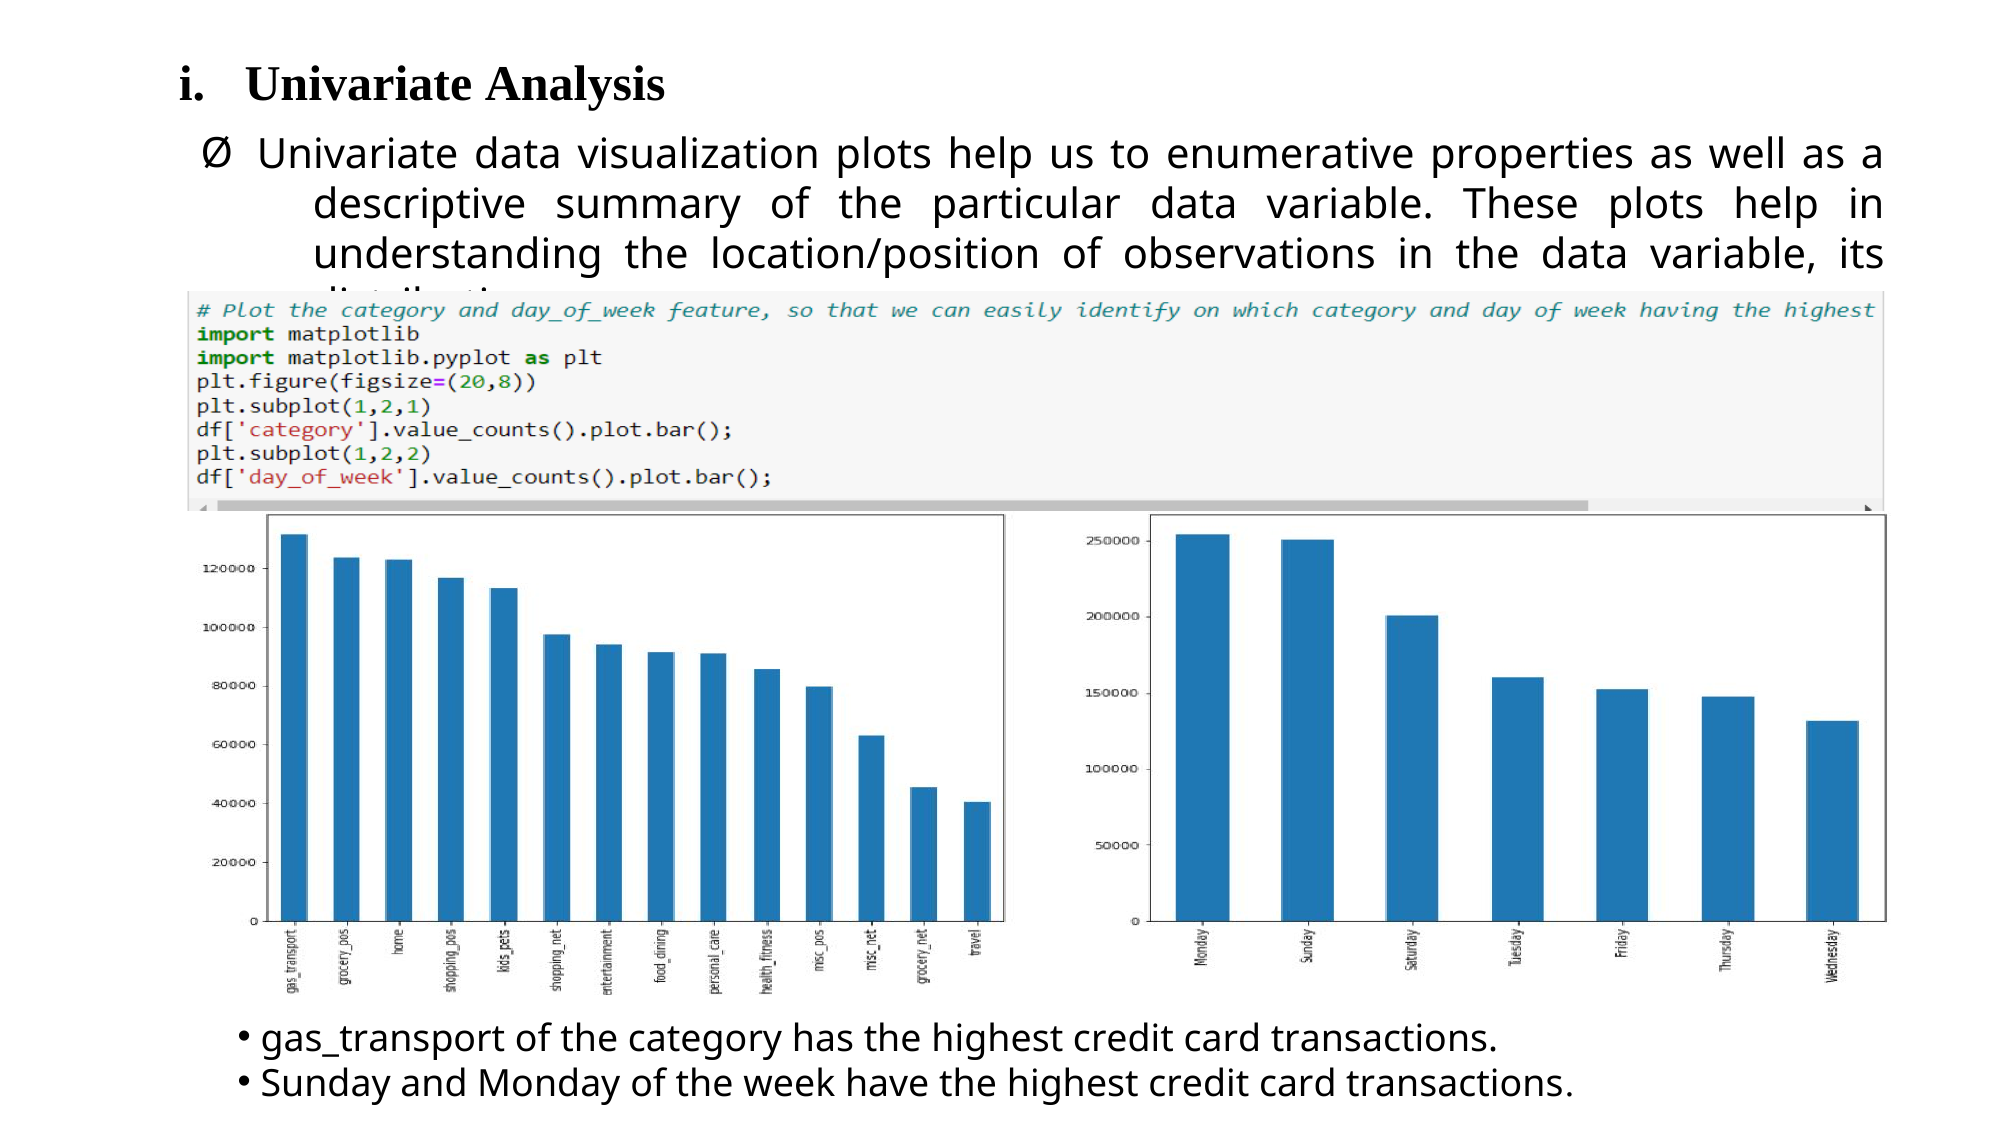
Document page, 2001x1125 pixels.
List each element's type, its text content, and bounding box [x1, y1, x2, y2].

text_box Univariate Analysis [163, 43, 723, 119]
text_box gas_transport of the category has the highest credit card transactions. Sunday and Monday of the week have the highest credit card transactions. [222, 1005, 1887, 1125]
picture [185, 291, 1894, 995]
text_box Univariate data visualization plots help us to enumerative properties as well as a descriptive summary of the particular data variable. These plots help in understanding the location/position of observations in the data variable, its distribution. [185, 119, 1901, 286]
